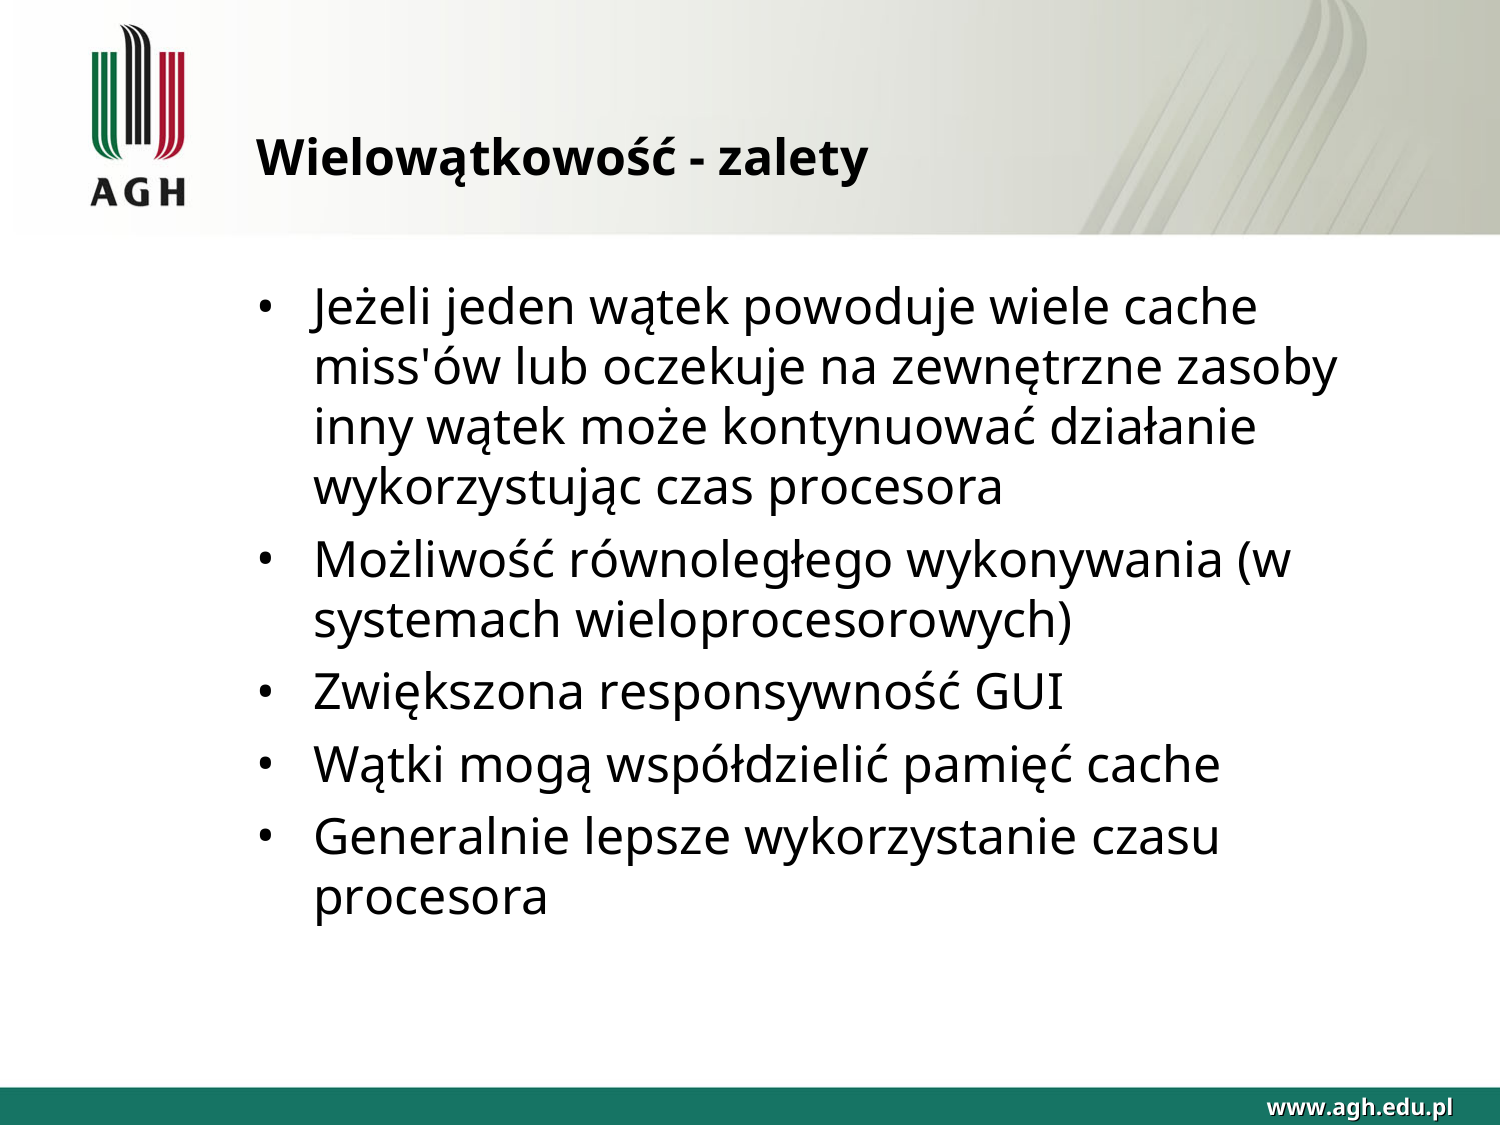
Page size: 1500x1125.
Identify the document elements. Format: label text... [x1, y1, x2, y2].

text_box www.agh.edu.pl [1251, 1084, 1500, 1125]
list Jeżeli jeden wątek powoduje wiele cache miss'ów lub oczekuje na zewnętrzne zasoby inny wątek może kontynuować działanie wykorzystując czas procesora Możliwość równoległego wykonywania (w systemach wieloprocesorowych) Zwiększona responsywność GUI Wątki mogą współdzielić pamięć cache Generalnie lepsze wykorzystanie czasu procesora [242, 267, 1425, 1005]
picture [0, 0, 1500, 1125]
title Wielowątkowość - zalety [242, 78, 1425, 233]
